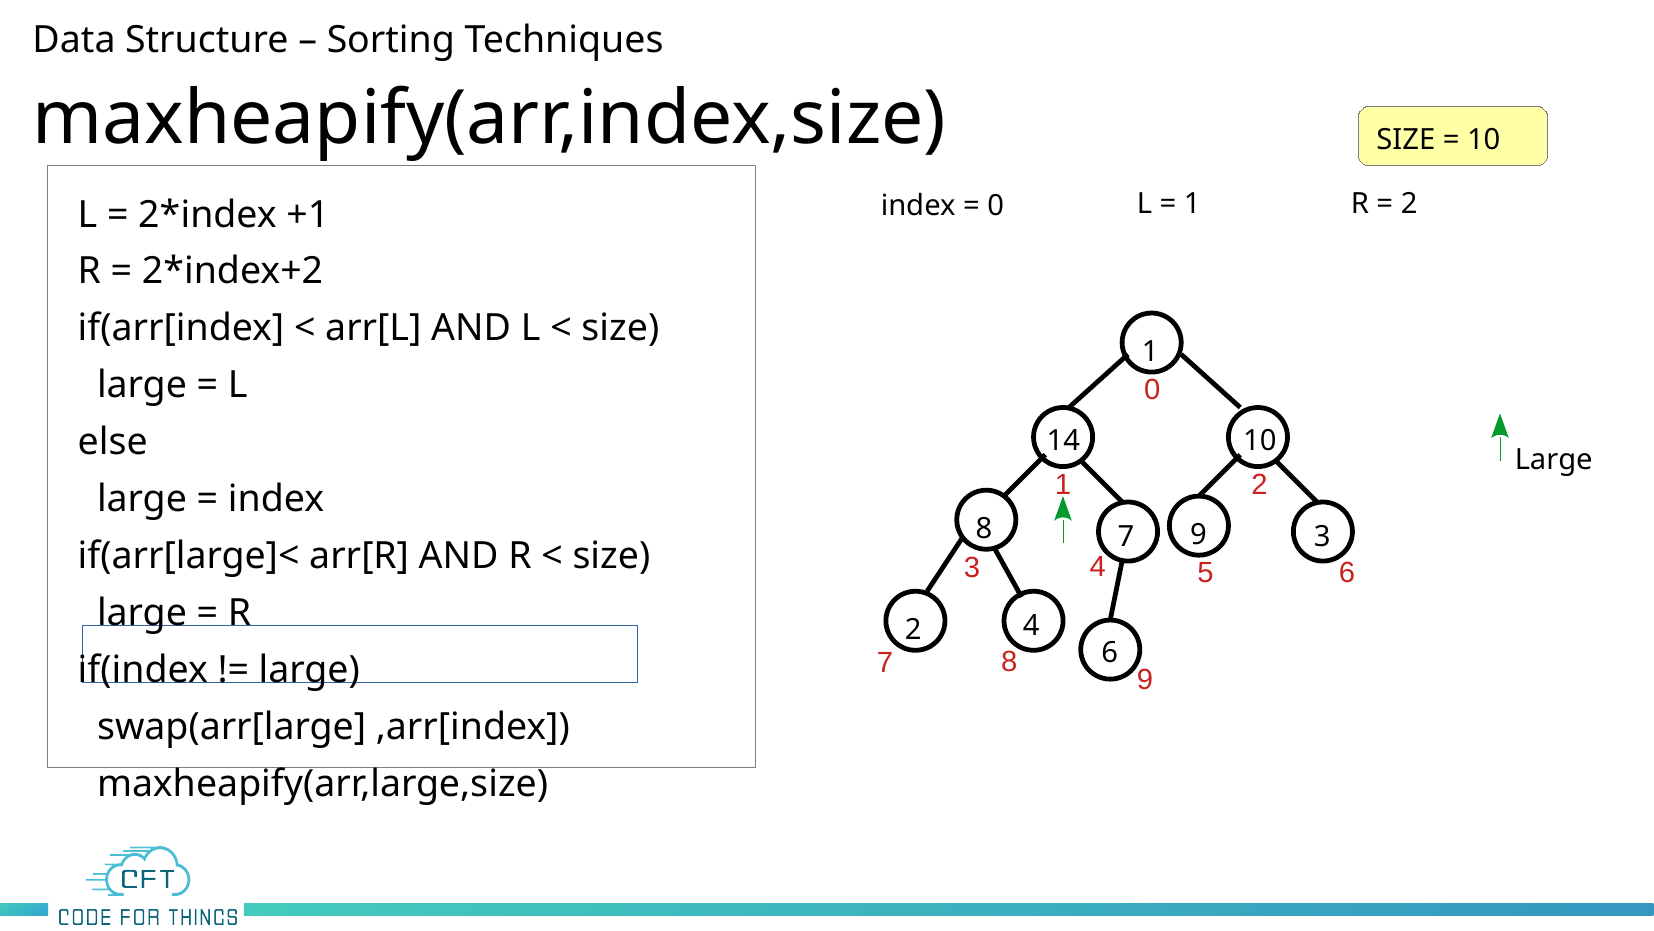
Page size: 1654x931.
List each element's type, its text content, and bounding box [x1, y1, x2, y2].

text_box [1224, 510, 1229, 542]
text_box [1093, 674, 1127, 680]
text_box [956, 506, 960, 534]
text_box L = 1 [1086, 175, 1239, 225]
picture [59, 846, 237, 925]
text_box [172, 733, 182, 737]
text_box [1080, 632, 1086, 667]
text_box [1135, 633, 1140, 666]
text_box [1151, 512, 1158, 551]
text_box [939, 602, 946, 639]
text_box [1098, 517, 1102, 542]
text_box 0 [1129, 373, 1176, 414]
text_box SIZE = 10 [1361, 110, 1542, 160]
text_box [1358, 106, 1548, 166]
text_box [1121, 557, 1144, 562]
text_box [1176, 496, 1221, 506]
text_box [1169, 508, 1175, 543]
text_box [1023, 591, 1052, 597]
text_box 9 [1175, 506, 1224, 556]
text_box [1244, 407, 1272, 411]
text_box R = 2 [1300, 175, 1457, 225]
text_box [1293, 514, 1299, 549]
text_box 6 [1324, 548, 1371, 597]
text_box 8 [986, 638, 1033, 686]
text_box [885, 605, 890, 636]
text_box [1003, 605, 1008, 636]
text_box 3 [949, 543, 996, 592]
text_box [1010, 502, 1016, 538]
text_box [1095, 620, 1126, 624]
text_box [1306, 501, 1340, 507]
title Data Structure – Sorting Techniques maxheapify(arr,index,size) [32, 12, 1184, 166]
text_box L = 2*index +1 R = 2*index+2 if(arr[index] < arr[L] AND L < size) large = L else large = index if(arr[large]< arr[R] AND R < size) large = R if(index != large) swap(arr[large] ,arr[index]) maxheapify(arr,large,size) [53, 179, 756, 733]
text_box Large [1464, 431, 1622, 481]
text_box 3 [1299, 507, 1348, 557]
text_box [1129, 312, 1174, 323]
text_box 2 [1236, 460, 1283, 509]
text_box [1307, 557, 1324, 562]
text_box [1057, 602, 1064, 639]
text_box 4 [1008, 597, 1057, 647]
text_box [893, 591, 938, 601]
text_box [489, 733, 499, 737]
text_box 3 [949, 543, 955, 552]
text_box [1348, 515, 1353, 548]
text_box 10 [1228, 411, 1296, 461]
text_box [315, 733, 325, 737]
text_box 7 [862, 638, 909, 686]
text_box 6 [1086, 624, 1135, 674]
text_box [1049, 407, 1077, 411]
text_box [1033, 647, 1048, 651]
text_box [47, 166, 756, 768]
text_box 1 [1119, 323, 1187, 373]
text_box 4 [1074, 542, 1121, 591]
text_box [964, 490, 1009, 500]
text_box 8 [960, 500, 1010, 550]
text_box index = 0 [830, 177, 1075, 227]
text_box 9 [1122, 655, 1168, 704]
text_box 1 [1039, 461, 1086, 509]
text_box 2 [890, 601, 939, 651]
text_box 7 [1102, 507, 1151, 557]
text_box [1111, 501, 1145, 507]
text_box 14 [1031, 411, 1099, 461]
text_box 5 [1182, 548, 1229, 597]
